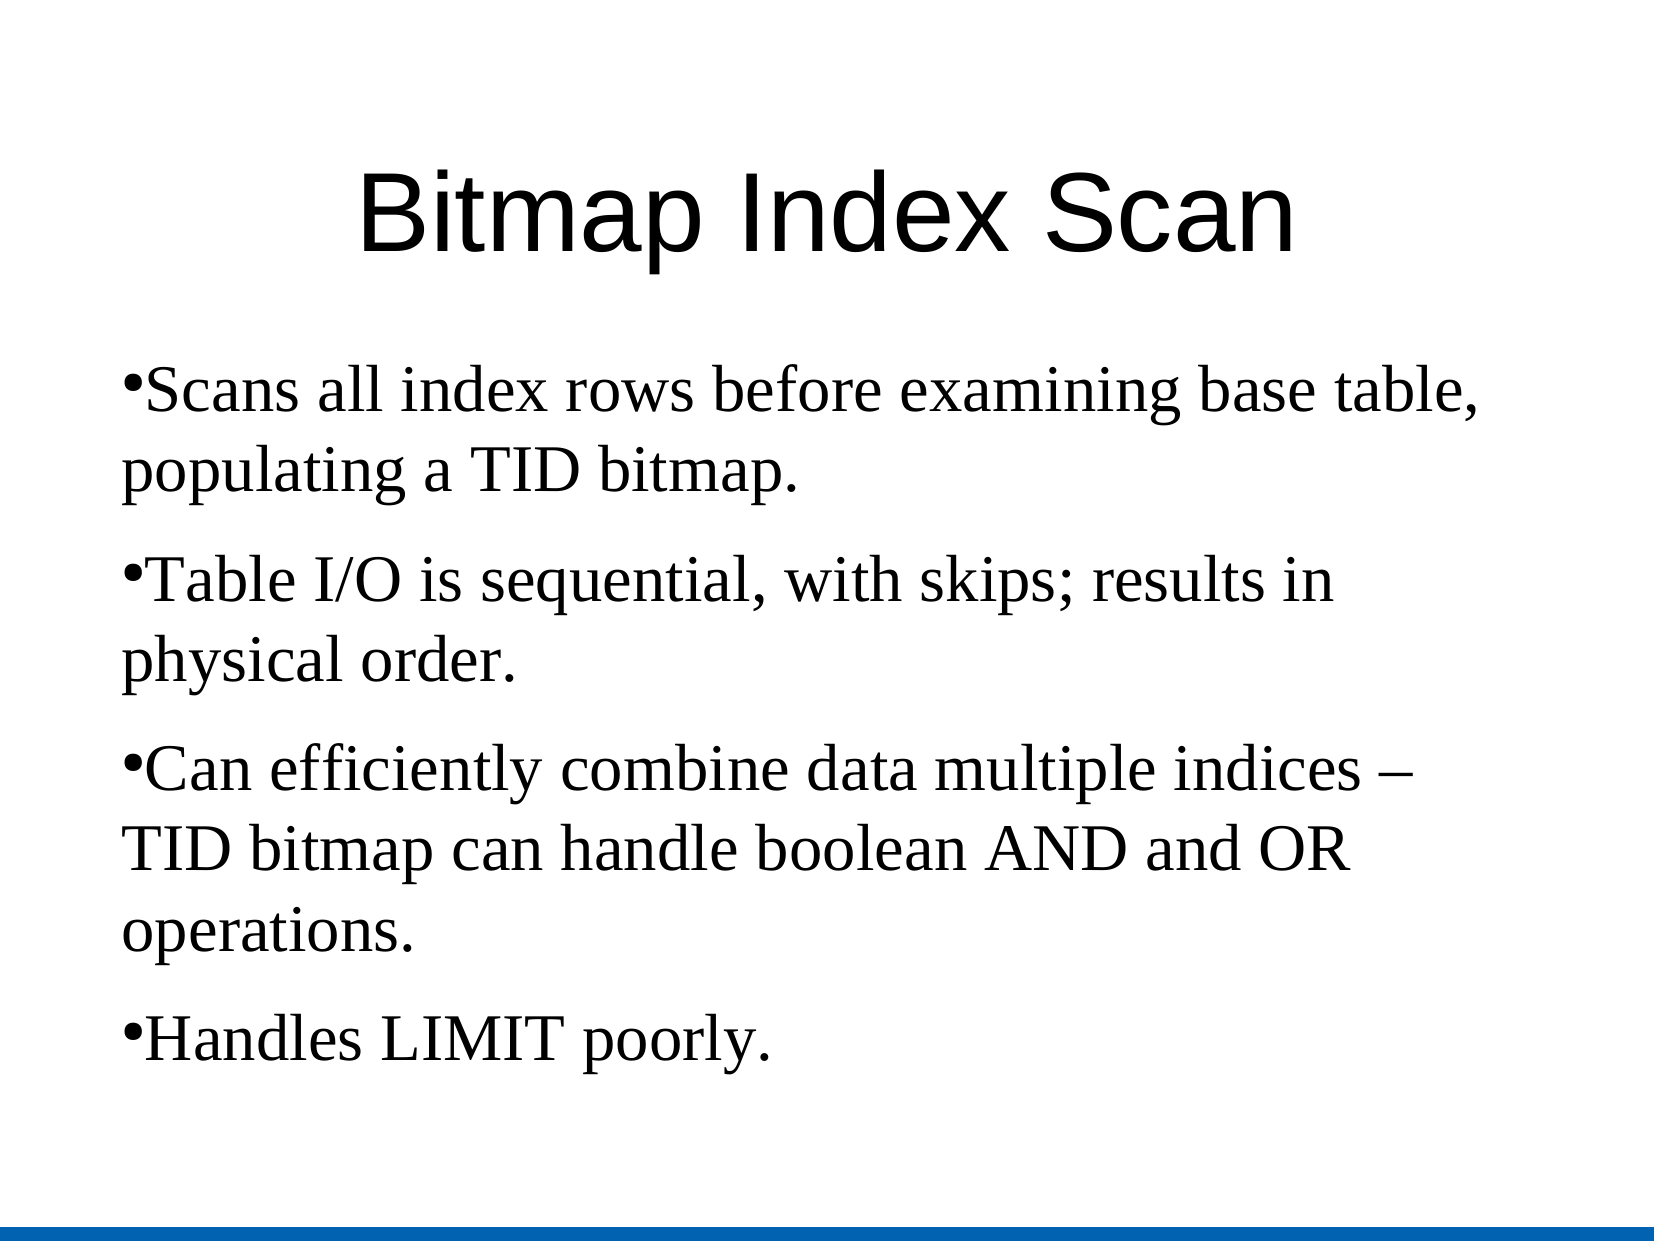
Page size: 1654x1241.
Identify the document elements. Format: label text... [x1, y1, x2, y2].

list Scans all index rows before examining base table, populating a TID bitmap. Table I/O is sequential, with skips; results in physical order. Can efficiently combine data multiple indices – TID bitmap can handle boolean AND and OR operations. Handles LIMIT poorly. [121, 344, 1533, 1127]
title Bitmap Index Scan [121, 102, 1533, 311]
